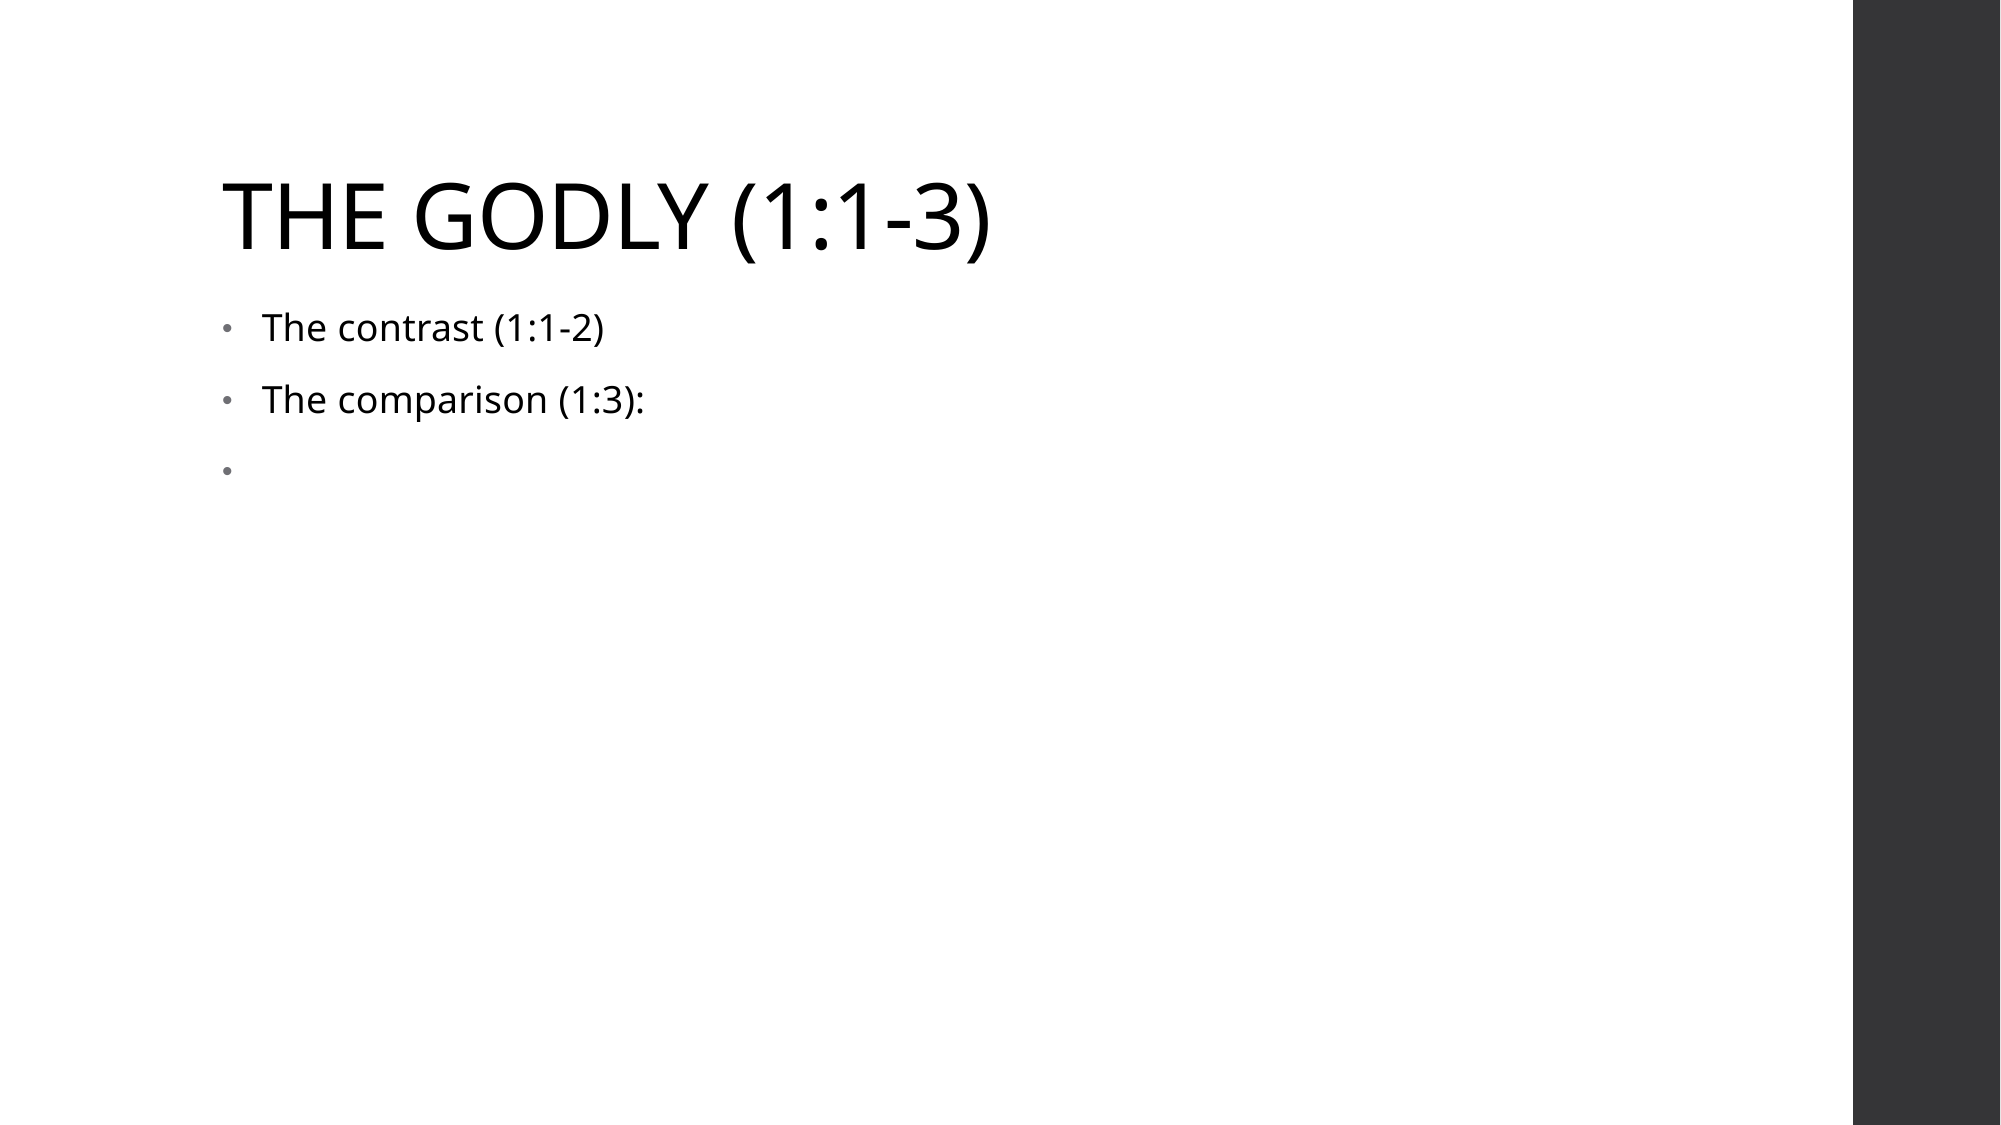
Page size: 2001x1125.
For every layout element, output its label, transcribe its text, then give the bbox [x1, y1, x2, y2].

list The contrast (1:1-2) The comparison (1:3): [206, 299, 1617, 1014]
title THE GODLY (1:1-3) [206, 60, 1797, 278]
